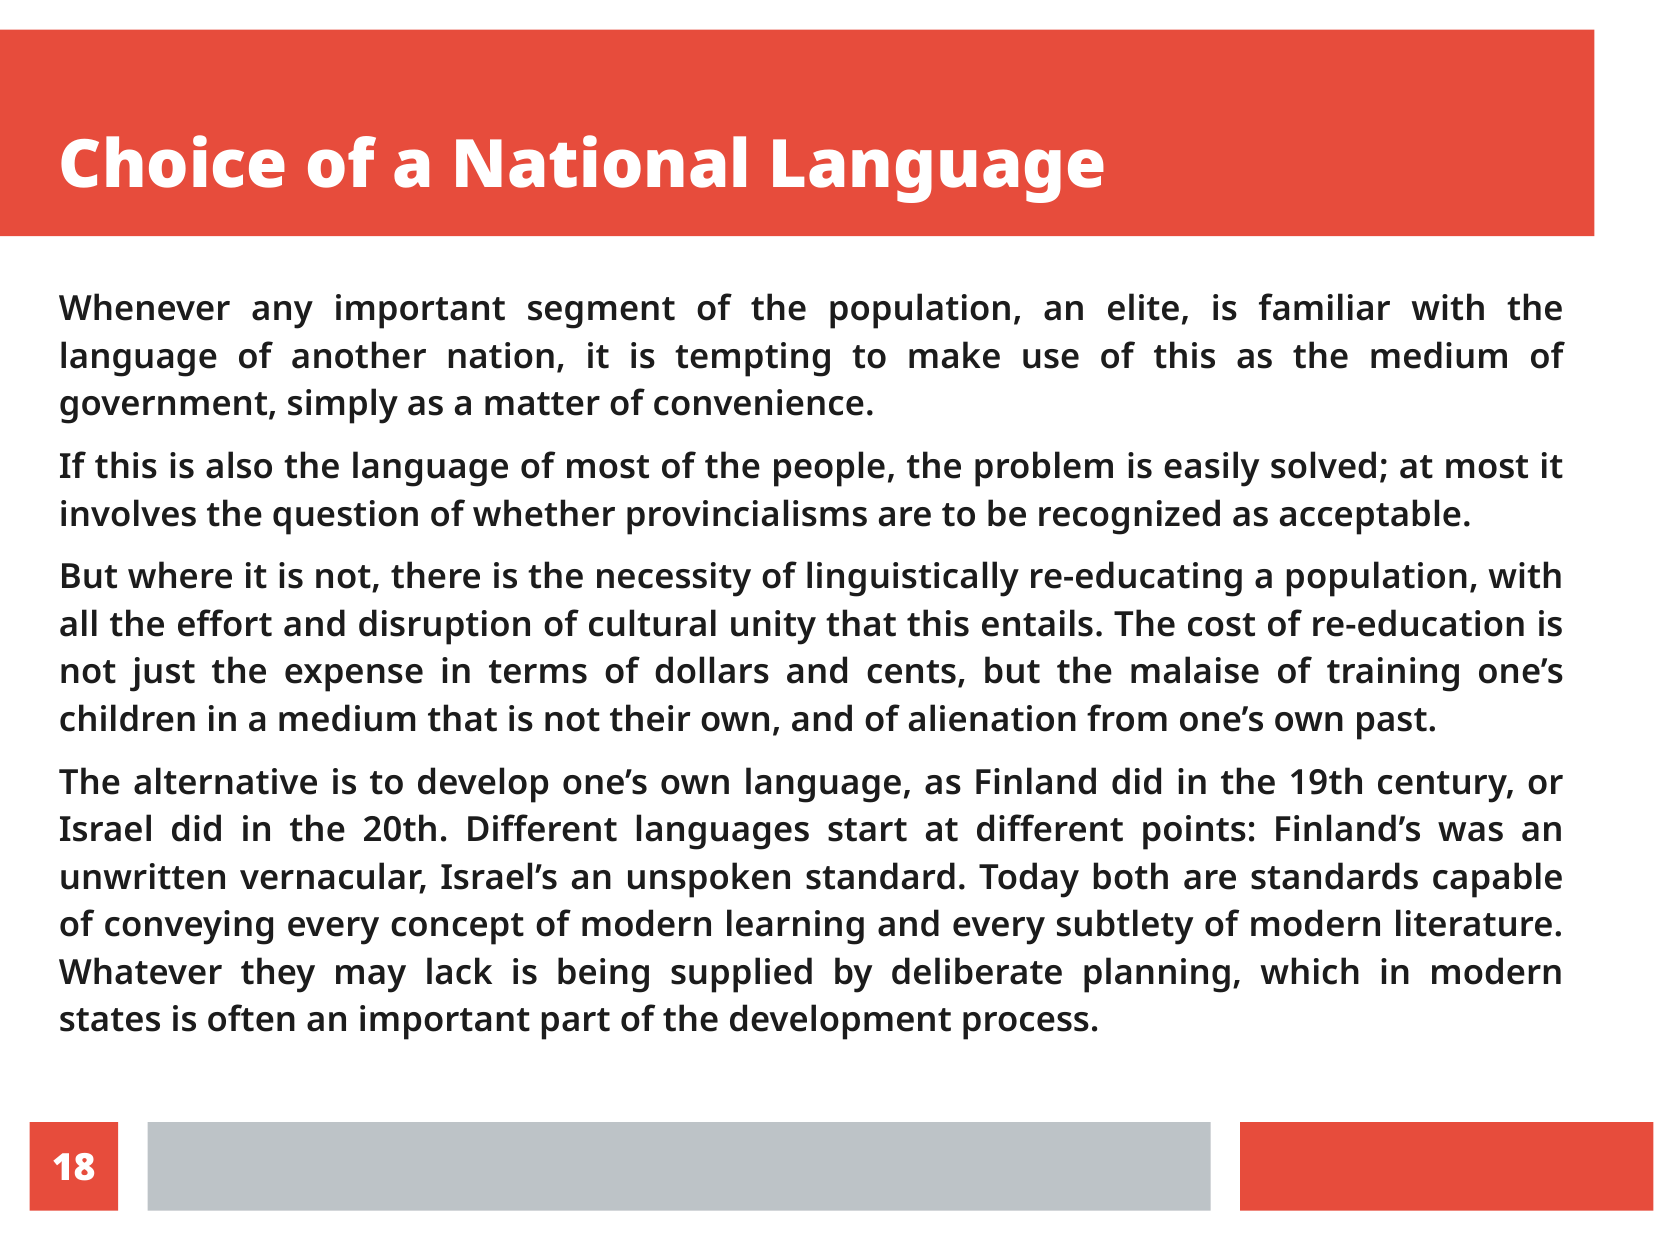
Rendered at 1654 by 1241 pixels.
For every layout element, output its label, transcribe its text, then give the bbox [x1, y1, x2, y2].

list Whenever any important segment of the population, an elite, is familiar with the language of another nation, it is tempting to make use of this as the medium of government, simply as a matter of convenience. If this is also the language of most of the people, the problem is easily solved; at most it involves the question of whether provincialisms are to be recognized as acceptable. But where it is not, there is the necessity of linguistically re-educating a population, with all the effort and disruption of cultural unity that this entails. The cost of re-education is not just the expense in terms of dollars and cents, but the malaise of training one’s children in a medium that is not their own, and of alienation from one’s own past. The alternative is to develop one’s own language, as Finland did in the 19th century, or Israel did in the 20th. Different languages start at different points: Finland’s was an unwritten vernacular, Israel’s an unspoken standard. Today both are standards capable of conveying every concept of modern learning and every subtlety of modern literature. Whatever they may lack is being supplied by deliberate planning, which in modern states is often an important part of the development process. [59, 283, 1565, 1087]
title Choice of a National Language [59, 59, 1595, 207]
